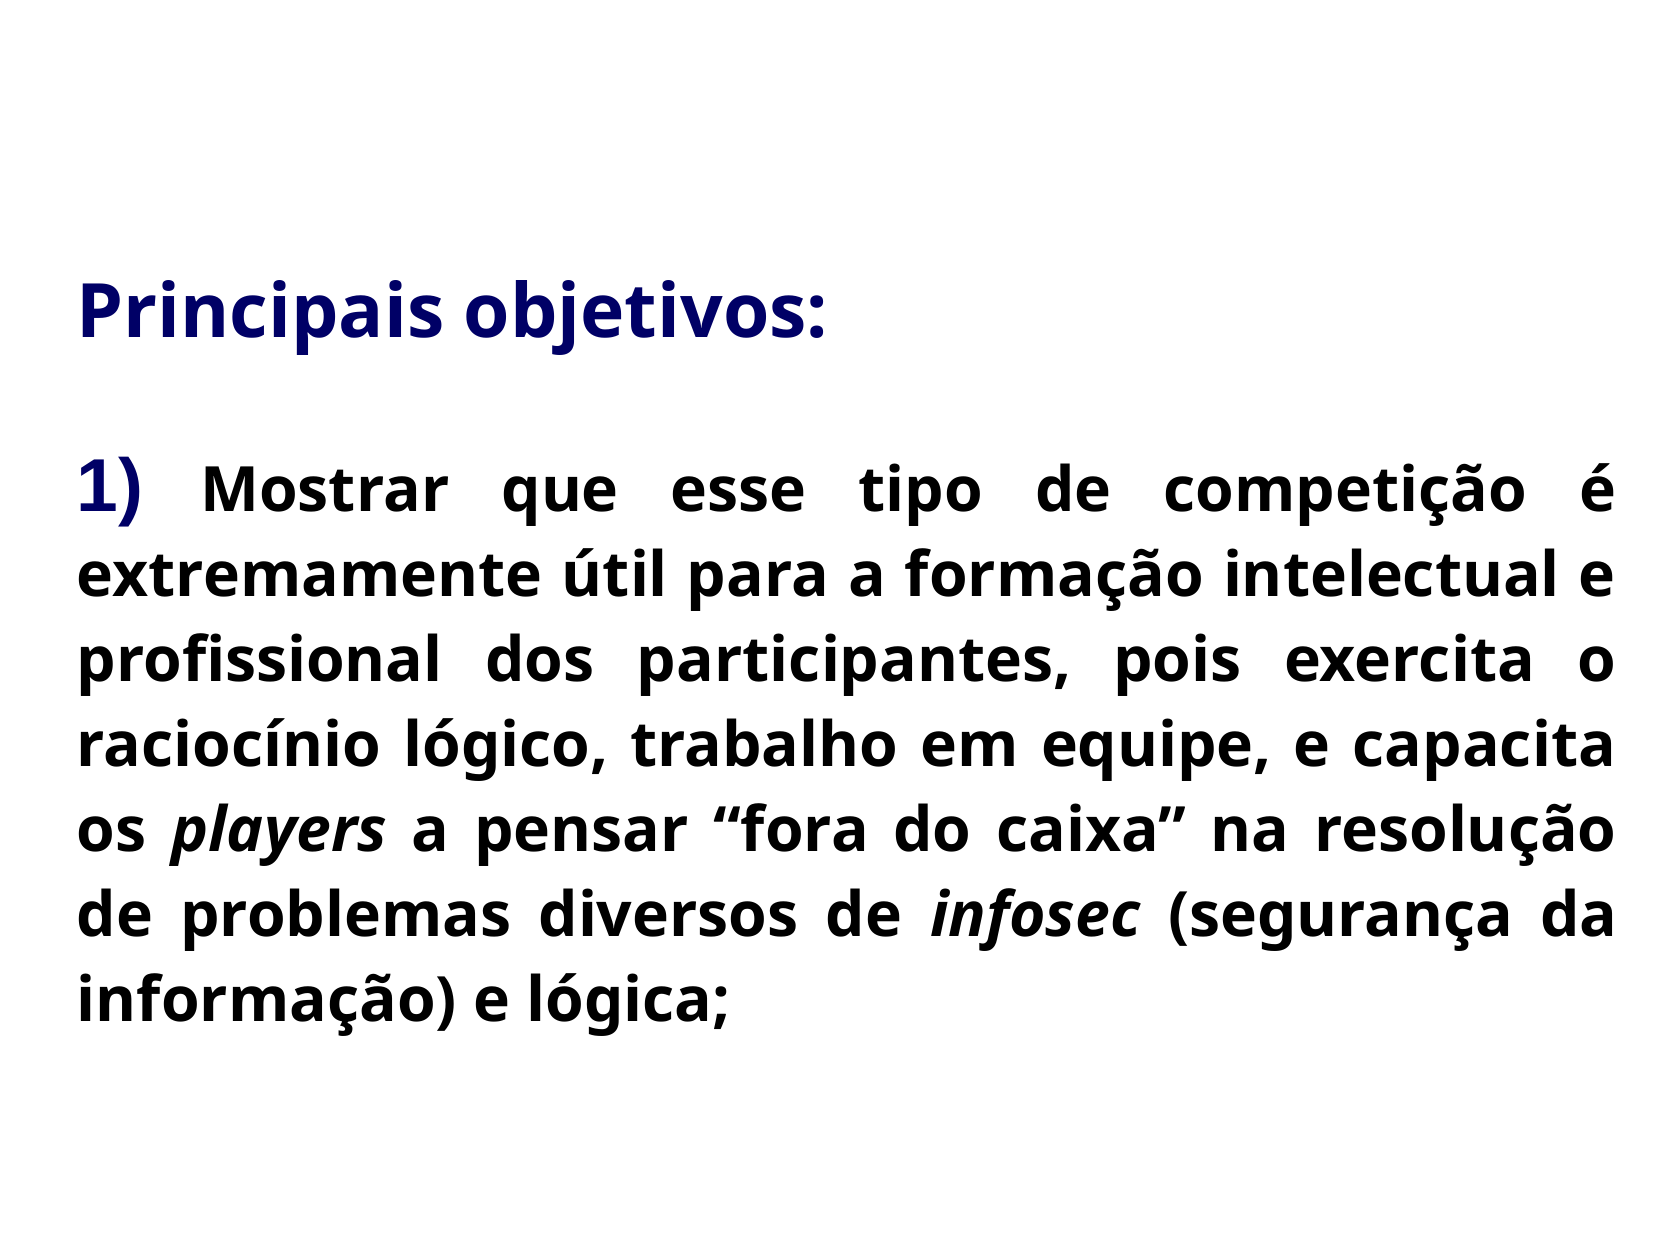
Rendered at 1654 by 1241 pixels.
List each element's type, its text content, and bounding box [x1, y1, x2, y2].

subtitle Principais objetivos: 1) Mostrar que esse tipo de competição é extremamente útil para a formação intelectual e profissional dos participantes, pois exercita o raciocínio lógico, trabalho em equipe, e capacita os players a pensar “fora do caixa” na resolução de problemas diversos de infosec (segurança da informação) e lógica; [76, 56, 1619, 1241]
